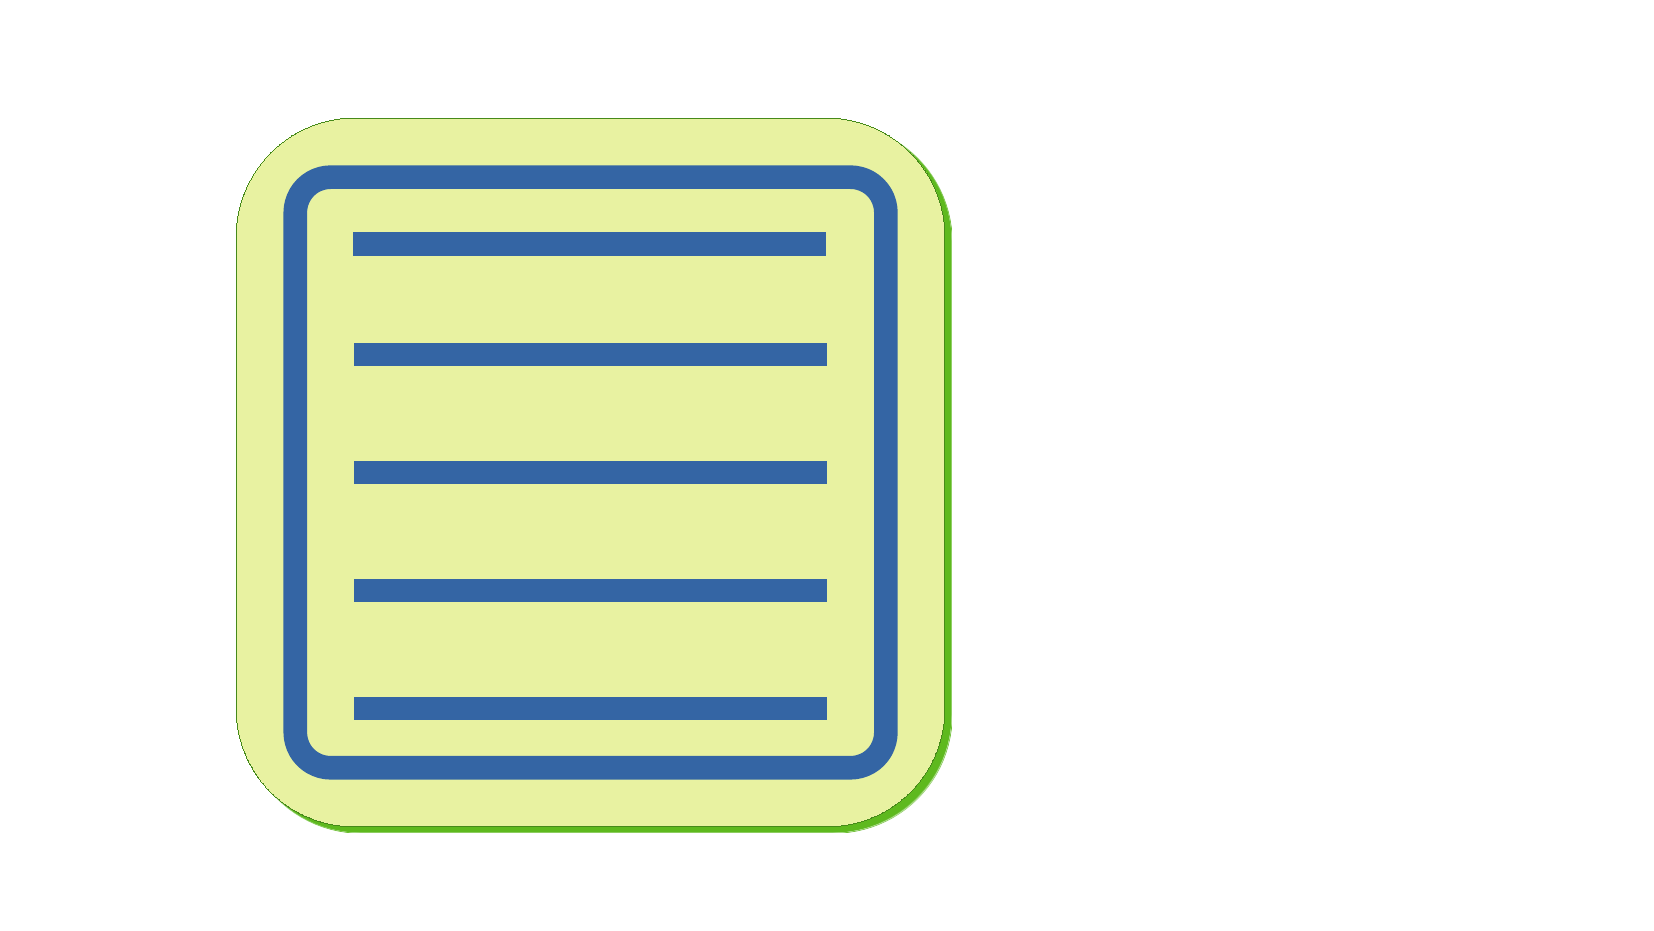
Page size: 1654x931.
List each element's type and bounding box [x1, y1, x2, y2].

text_box [236, 118, 945, 827]
